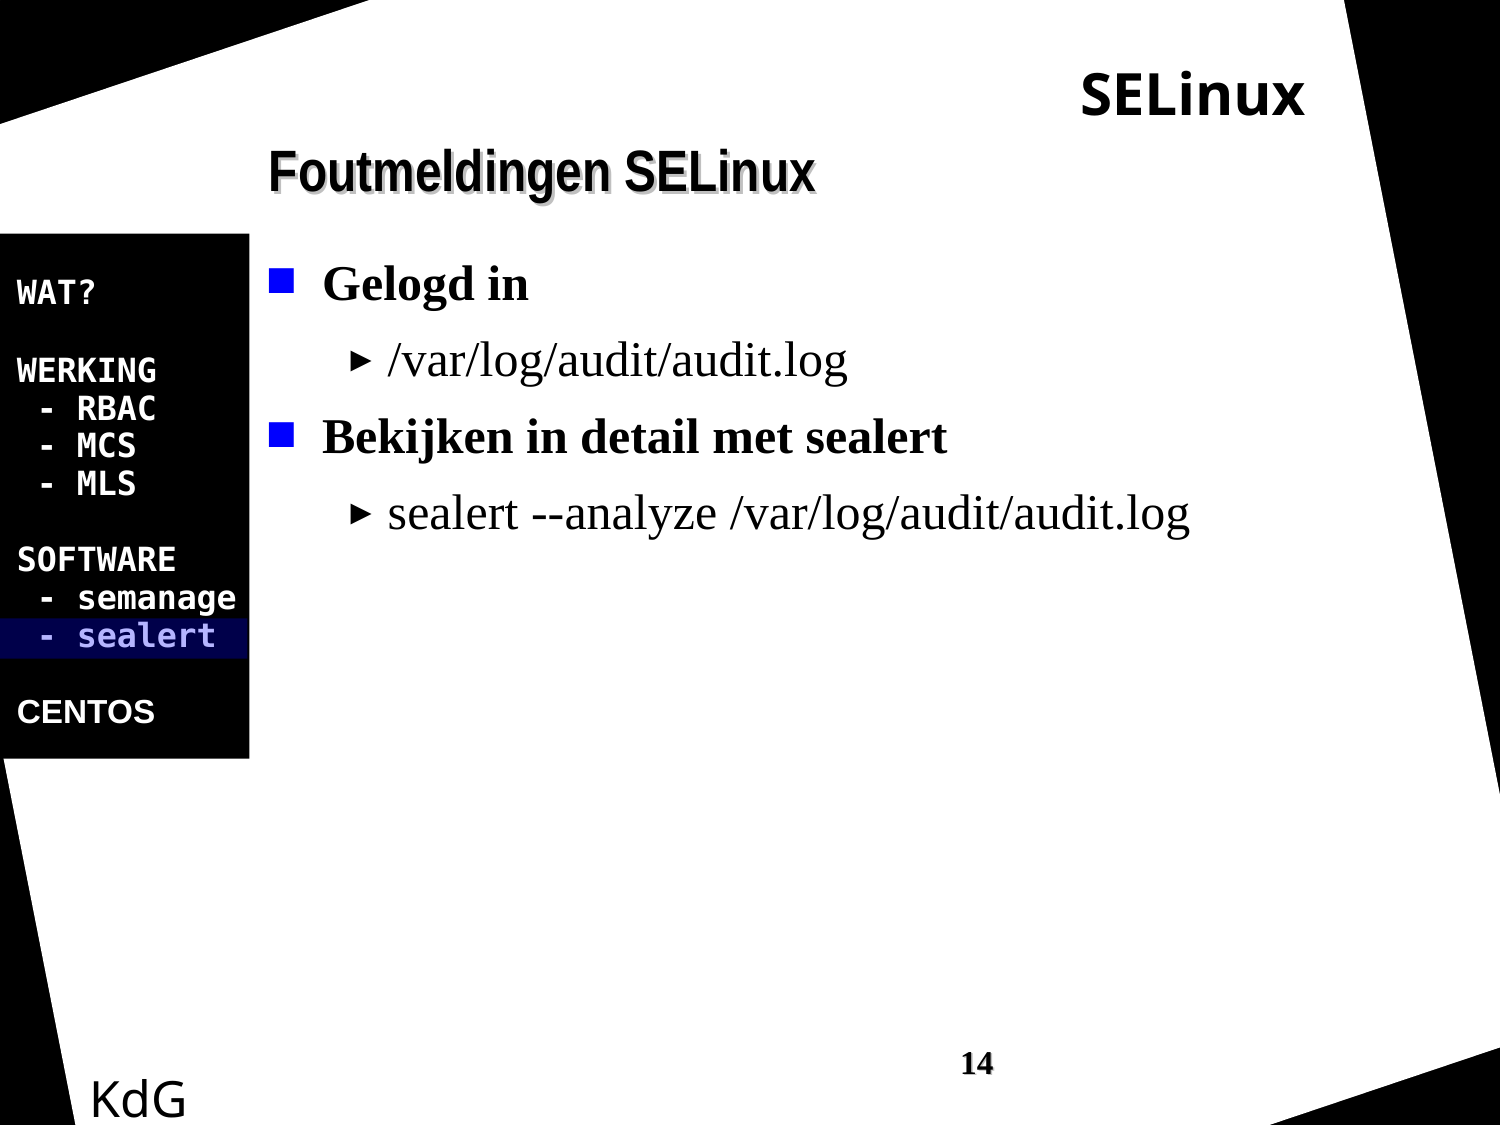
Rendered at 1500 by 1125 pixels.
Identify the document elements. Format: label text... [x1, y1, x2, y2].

list Gelogd in /var/log/audit/audit.log Bekijken in detail met sealert sealert --analyze /var/log/audit/audit.log [268, 246, 1468, 900]
text_box [0, 618, 248, 659]
title Foutmeldingen SELinux [268, 41, 1415, 246]
